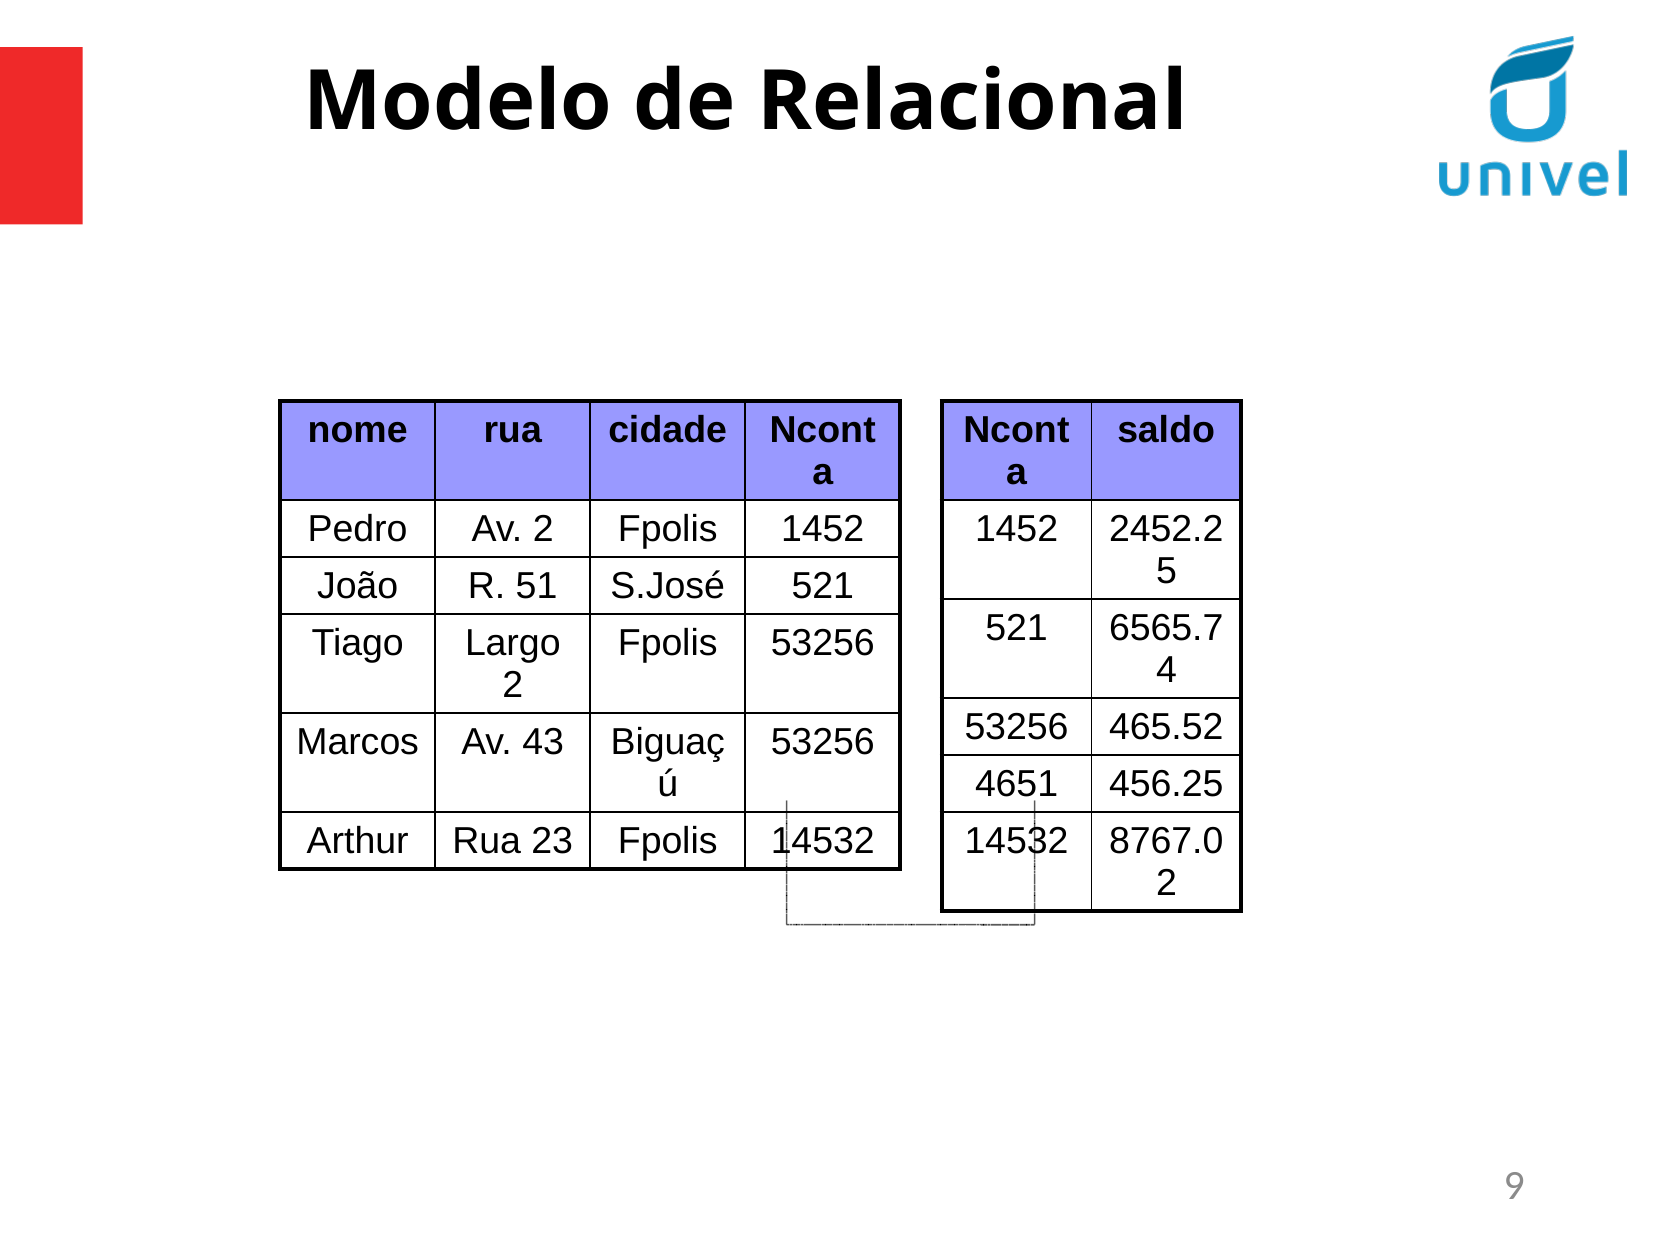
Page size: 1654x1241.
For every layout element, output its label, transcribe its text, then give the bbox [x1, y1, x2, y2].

table_cell Biguaçú [591, 714, 744, 811]
table_cell Fpolis [591, 501, 744, 556]
table_cell 1452 [746, 501, 898, 556]
table_cell Arthur [282, 813, 434, 867]
table_cell João [282, 558, 434, 613]
table_header Nconta [746, 403, 898, 499]
table_cell R. 51 [436, 558, 589, 613]
picture [1432, 15, 1634, 217]
table_cell 14532 [944, 813, 1033, 909]
table_cell Pedro [282, 501, 434, 556]
table_cell Rua 23 [436, 813, 589, 867]
slide_number <número> [1167, 1149, 1540, 1216]
table_cell 53256 [944, 699, 1091, 754]
table_cell 521 [944, 600, 1091, 697]
table_cell 14532 [788, 813, 898, 867]
table_cell 456.25 [1092, 756, 1239, 811]
table_header saldo [1092, 403, 1239, 499]
table_cell 14532 [1036, 813, 1091, 909]
table_cell 14532 [746, 813, 785, 867]
table_cell Fpolis [591, 615, 744, 712]
table_cell Av. 43 [436, 714, 589, 811]
table_header Nconta [944, 403, 1091, 499]
table_cell 521 [746, 558, 898, 613]
table_cell Marcos [282, 714, 434, 811]
table_cell Tiago [282, 615, 434, 712]
table_cell 4651 [944, 756, 1091, 811]
table_cell S.José [591, 558, 744, 613]
table_header cidade [591, 403, 744, 499]
table_cell 6565.74 [1092, 600, 1239, 697]
table_cell 465.52 [1092, 699, 1239, 754]
table_cell 53256 [746, 714, 898, 811]
table_header nome [282, 403, 434, 499]
table_cell 8767.02 [1092, 813, 1239, 909]
table_cell 1452 [944, 501, 1091, 598]
table_cell Fpolis [591, 813, 744, 867]
table_header rua [436, 403, 589, 499]
table_cell Av. 2 [436, 501, 589, 556]
table_cell Largo 2 [436, 615, 589, 712]
table_cell 2452.25 [1092, 501, 1239, 598]
title Modelo de Relacional [250, 16, 1242, 188]
table_cell 53256 [746, 615, 898, 712]
